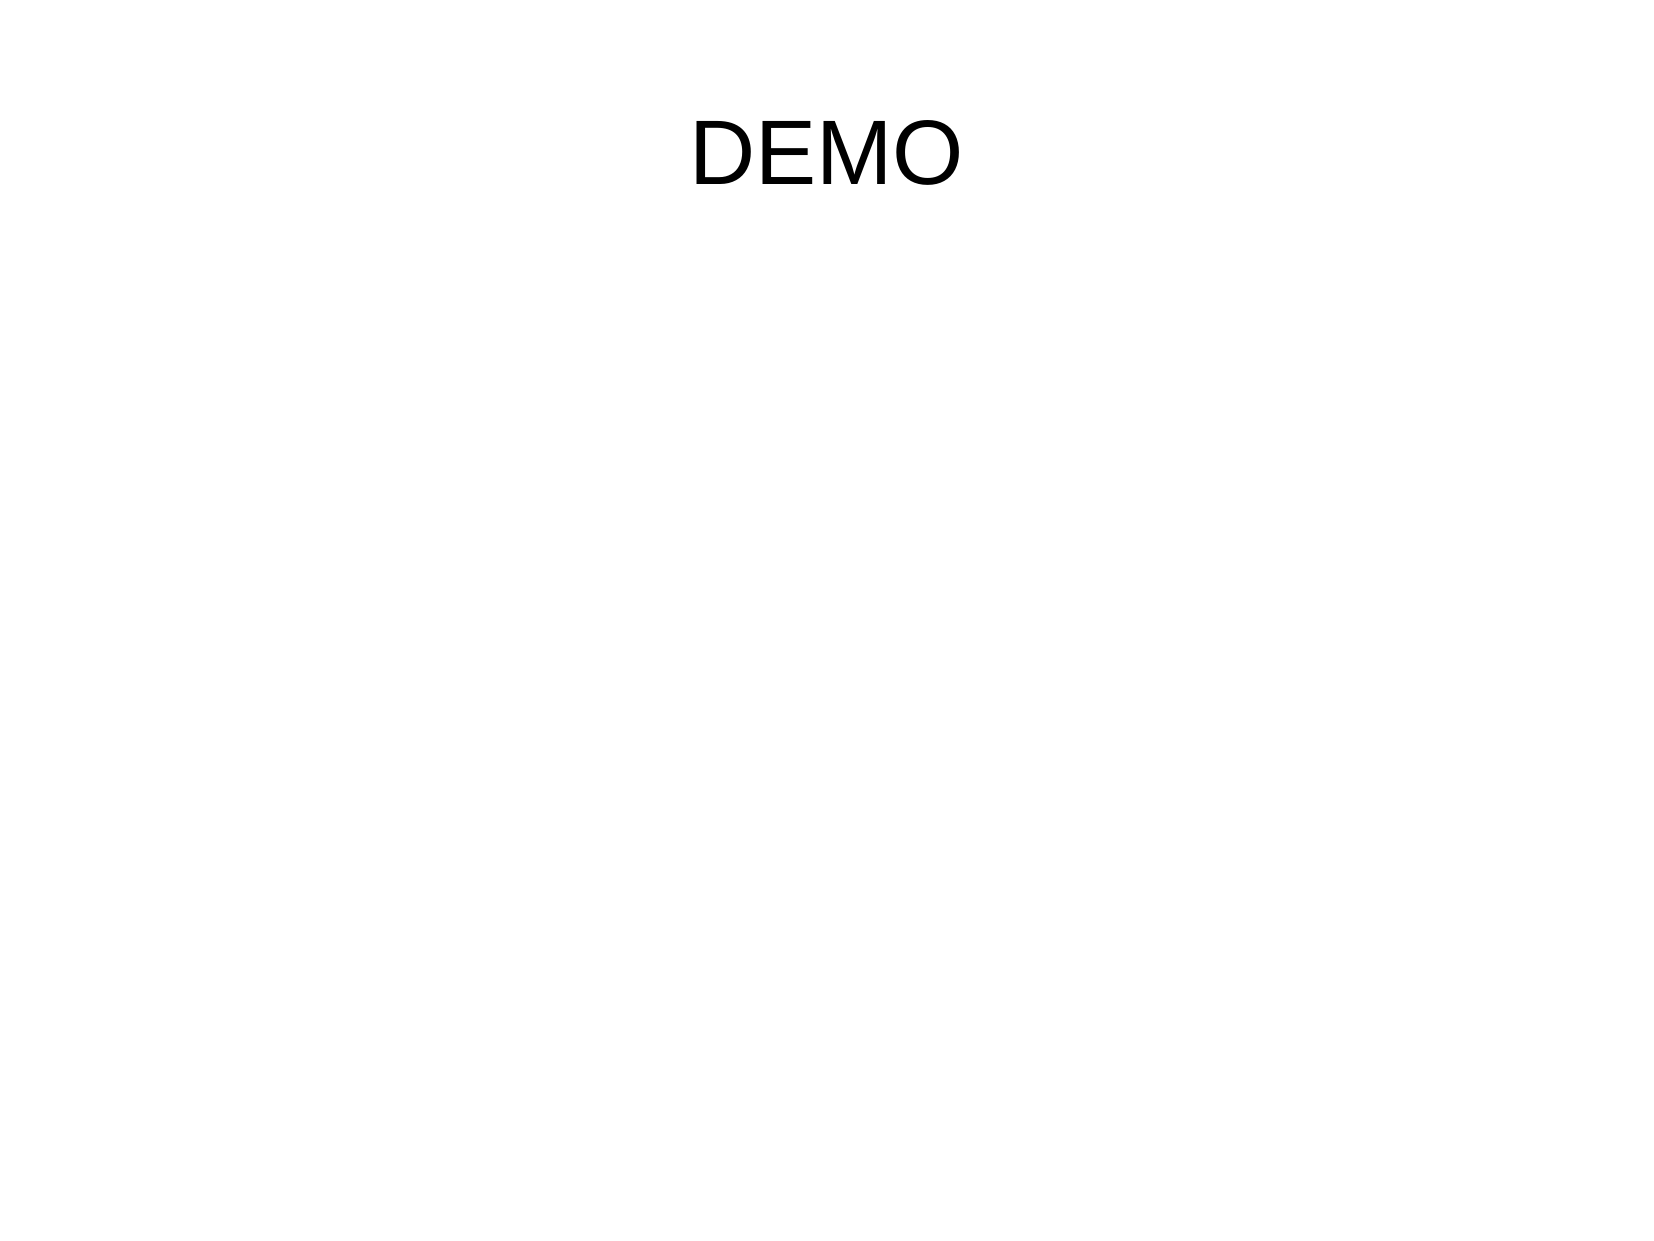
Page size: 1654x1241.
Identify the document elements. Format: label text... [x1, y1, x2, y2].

title DEMO [82, 49, 1571, 257]
